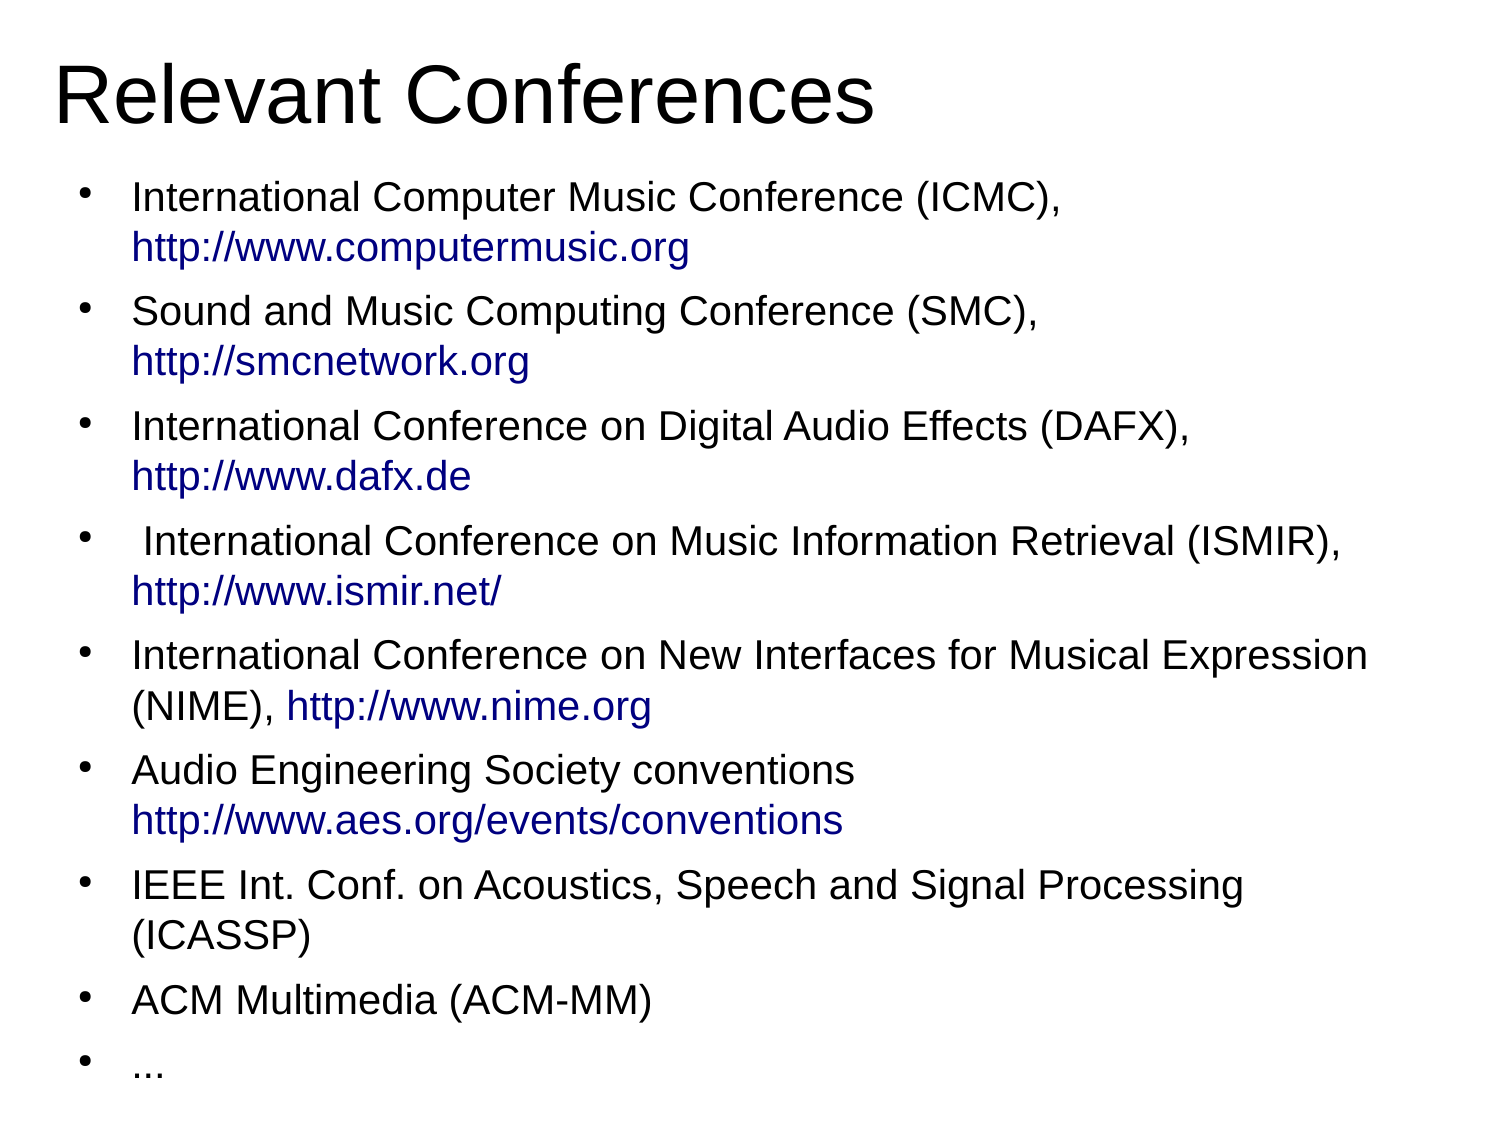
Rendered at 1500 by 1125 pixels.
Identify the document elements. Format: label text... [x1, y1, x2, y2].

list International Computer Music Conference (ICMC), http://www.computermusic.org Sound and Music Computing Conference (SMC), http://smcnetwork.org International Conference on Digital Audio Effects (DAFX), http://www.dafx.de International Conference on Music Information Retrieval (ISMIR), http://www.ismir.net/ International Conference on New Interfaces for Musical Expression (NIME), http://www.nime.org Audio Engineering Society conventions http://www.aes.org/events/conventions IEEE Int. Conf. on Acoustics, Speech and Signal Processing (ICASSP) ACM Multimedia (ACM-MM) ... [60, 164, 1411, 976]
title Relevant Conferences [53, 6, 1403, 184]
